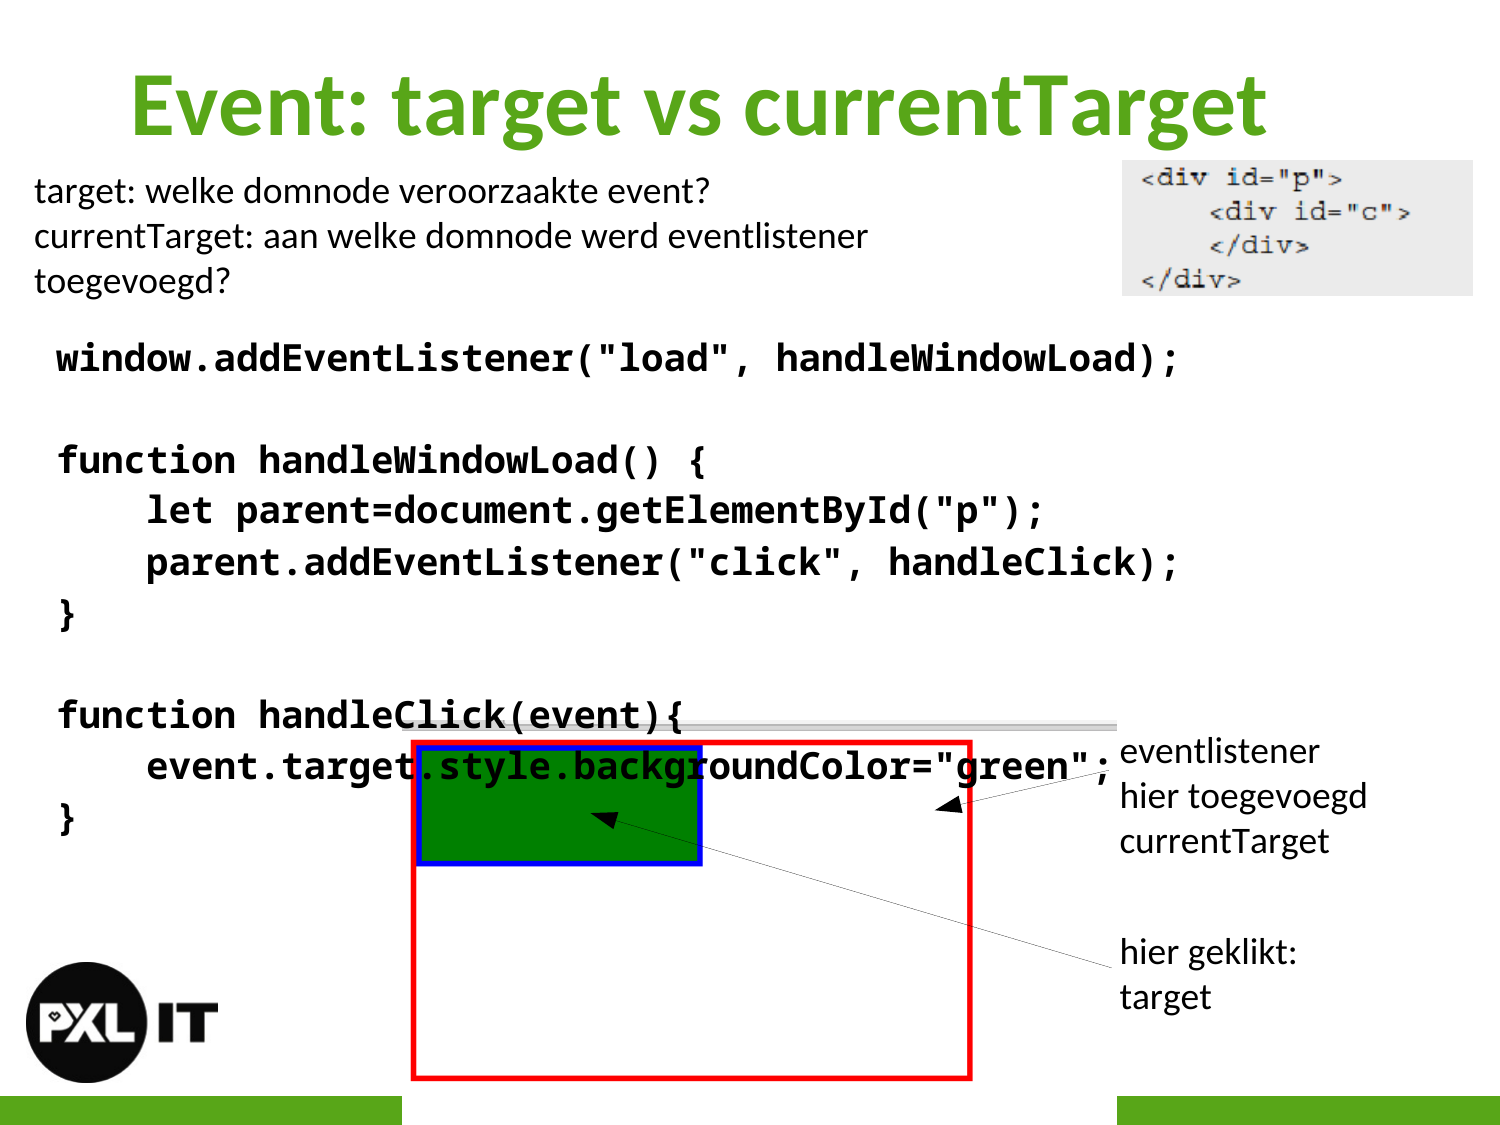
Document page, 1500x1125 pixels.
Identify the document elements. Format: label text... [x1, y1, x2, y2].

text_box window.addEventListener("load", handleWindowLoad); function handleWindowLoad() { let parent=document.getElementById("p"); parent.addEventListener("click", handleClick); } function handleClick(event){ event.target.style.backgroundColor="green"; } [41, 323, 1247, 984]
text_box Event: target vs currentTarget [0, 36, 1443, 162]
picture [402, 984, 1117, 1125]
picture [1122, 160, 1473, 296]
text_box eventlistener hier toegevoegd currentTarget [1247, 719, 1500, 914]
text_box target: welke domnode veroorzaakte event? currentTarget: aan welke domnode werd eventlistener toegevoegd? [19, 158, 957, 309]
text_box hier geklikt: target [1104, 919, 1500, 1115]
picture [26, 962, 218, 1083]
